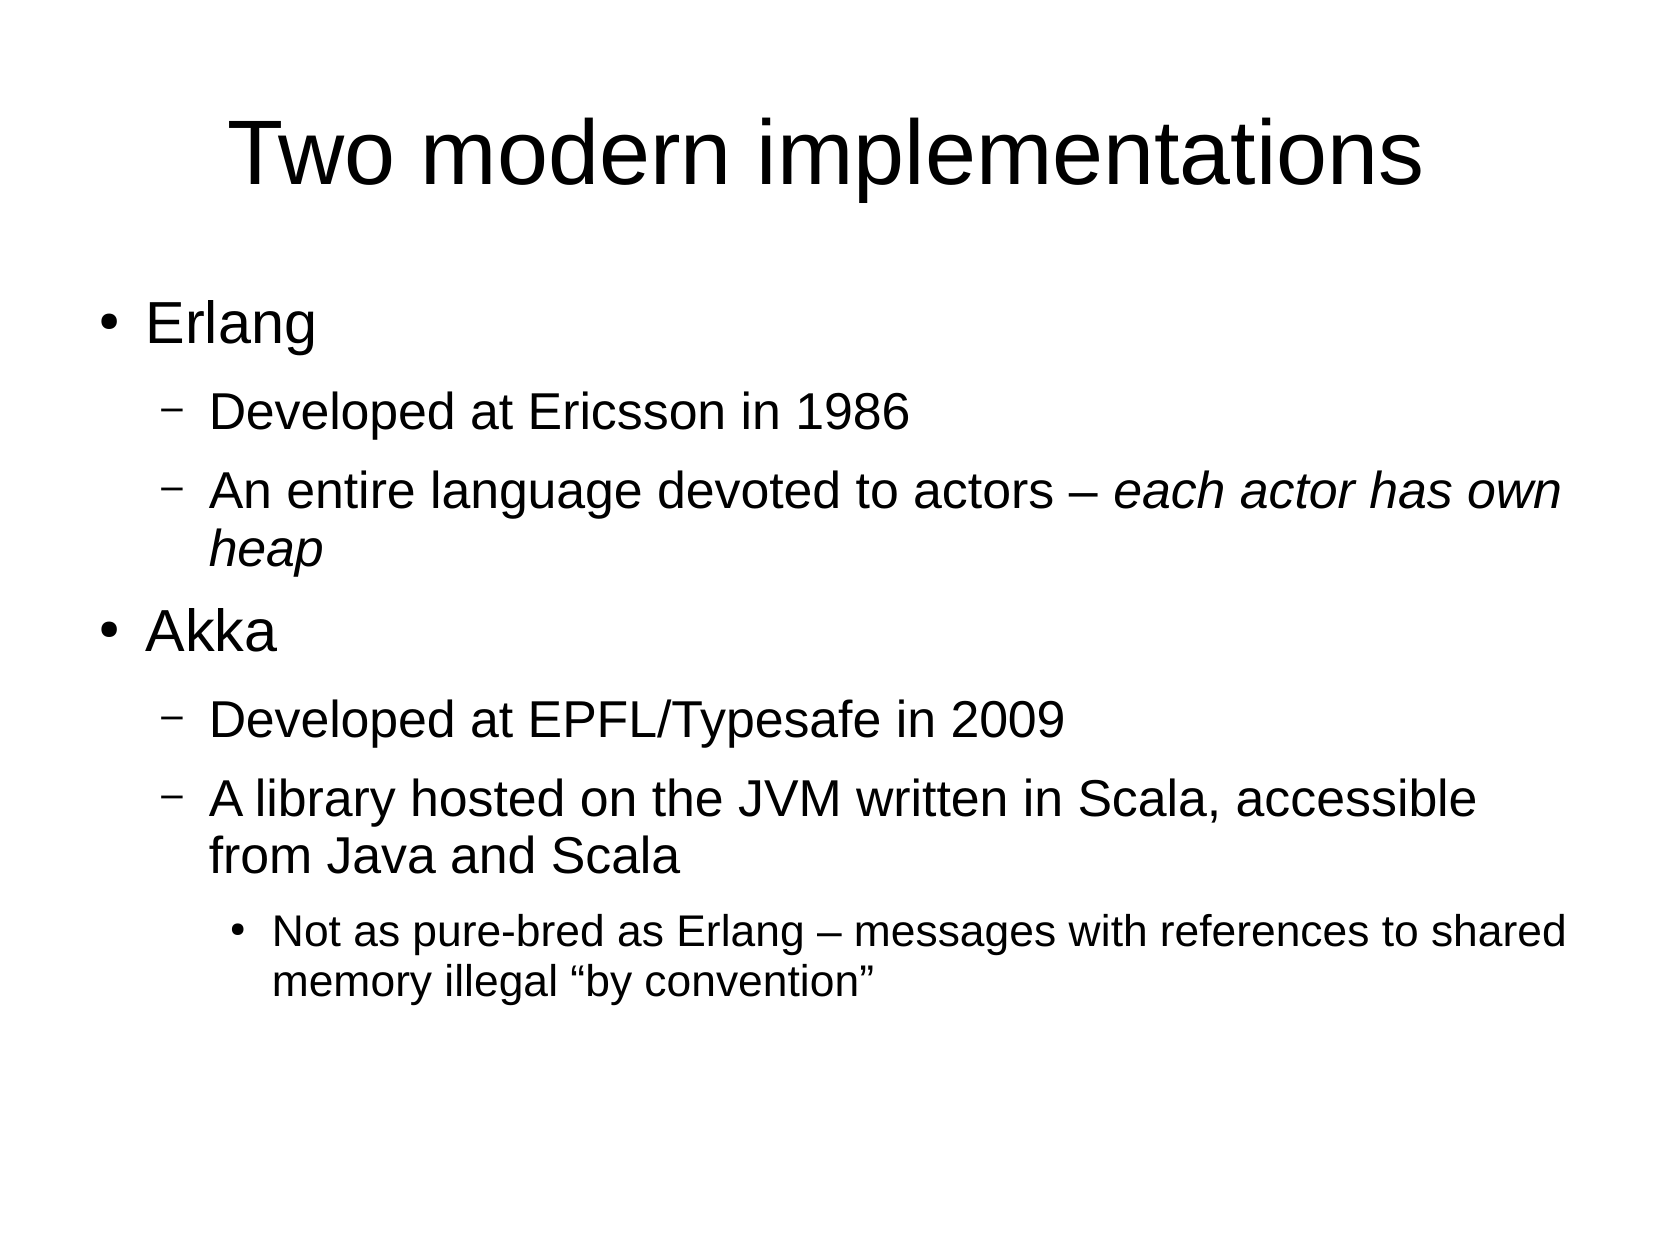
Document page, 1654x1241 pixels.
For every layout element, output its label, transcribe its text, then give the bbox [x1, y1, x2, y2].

title Two modern implementations [82, 49, 1571, 257]
list Erlang Developed at Ericsson in 1986 An entire language devoted to actors – each actor has own heap Akka Developed at EPFL/Typesafe in 2009 A library hosted on the JVM written in Scala, accessible from Java and Scala Not as pure-bred as Erlang – messages with references to shared memory illegal “by convention” [82, 290, 1571, 1010]
